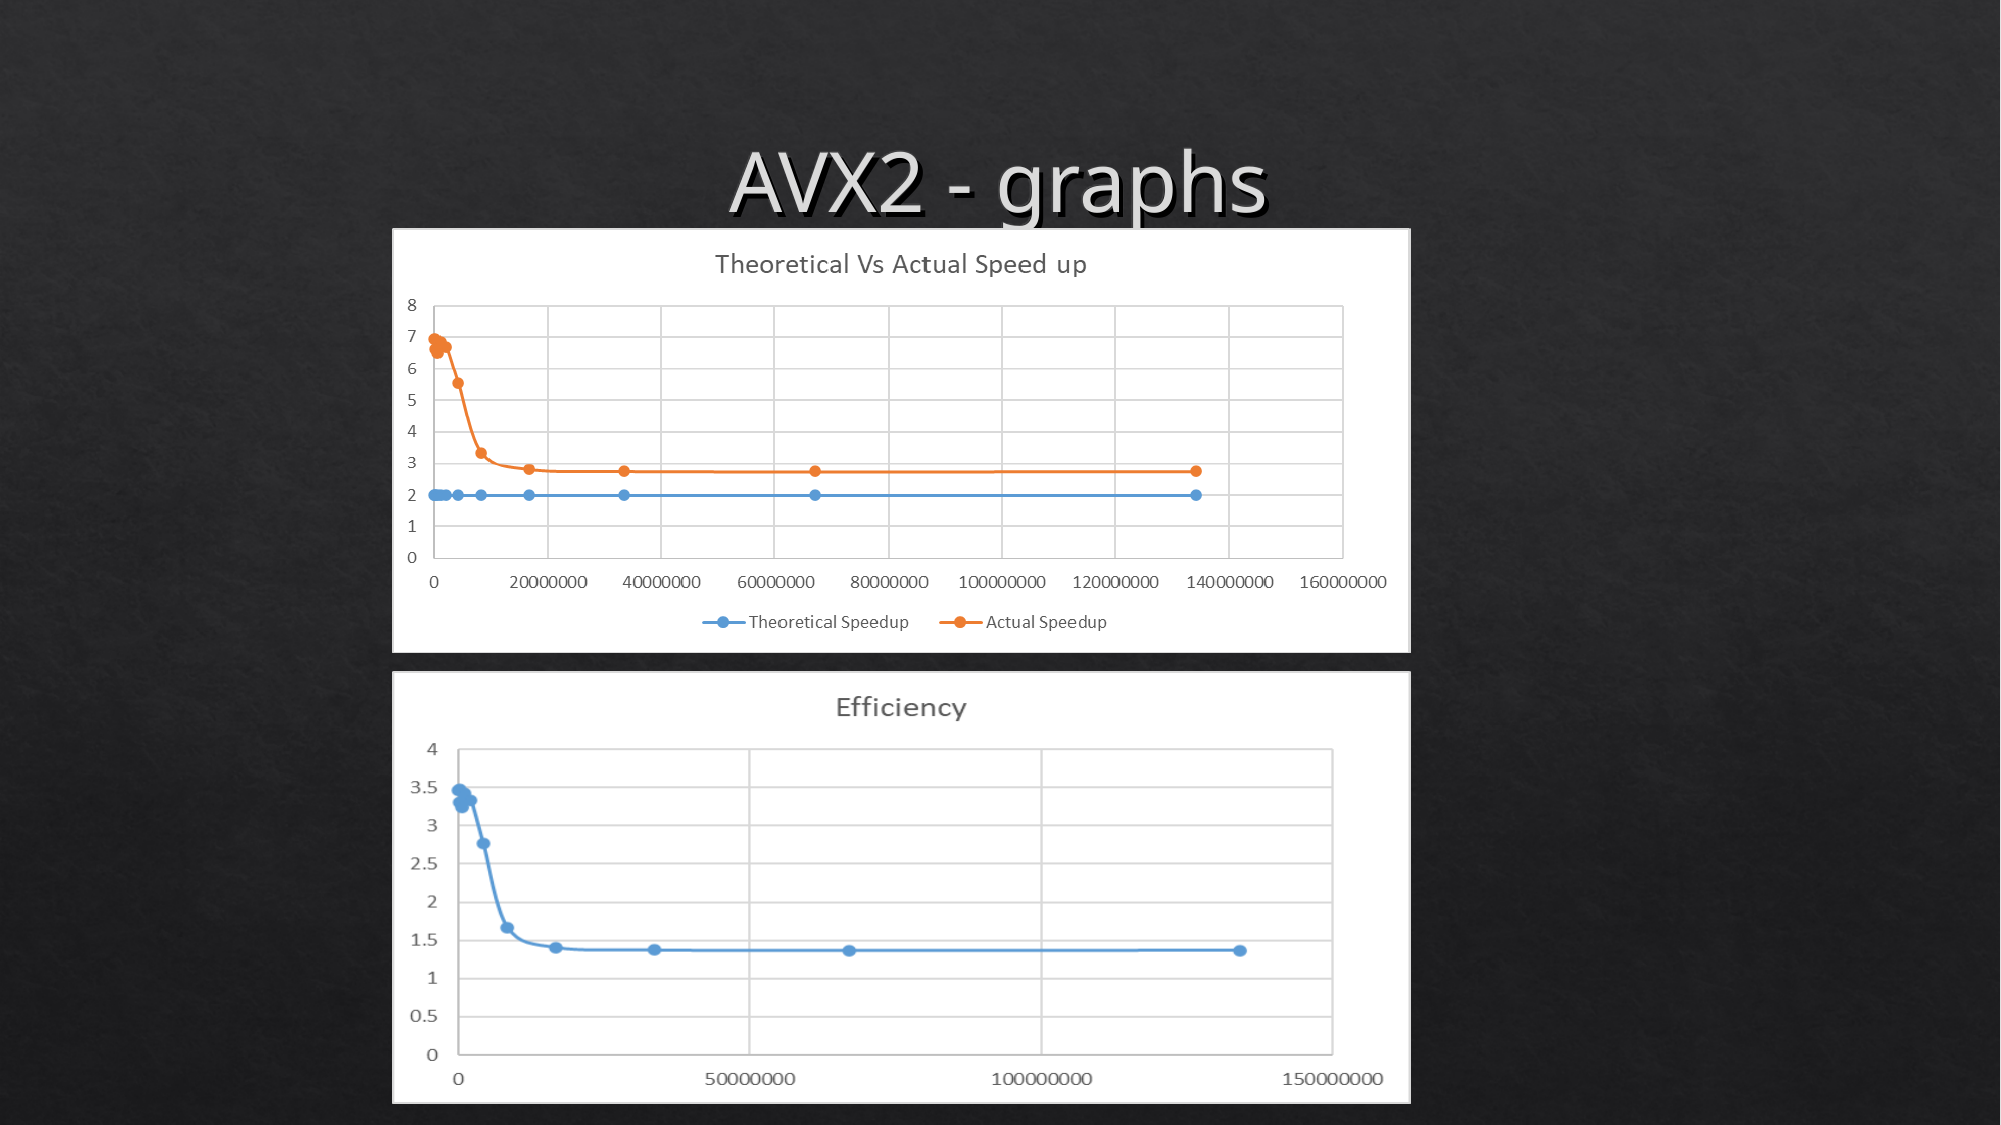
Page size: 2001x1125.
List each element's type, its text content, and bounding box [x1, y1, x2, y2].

picture [392, 229, 1411, 653]
picture [392, 671, 1411, 1104]
title AVX2 - graphs [149, 99, 1849, 260]
